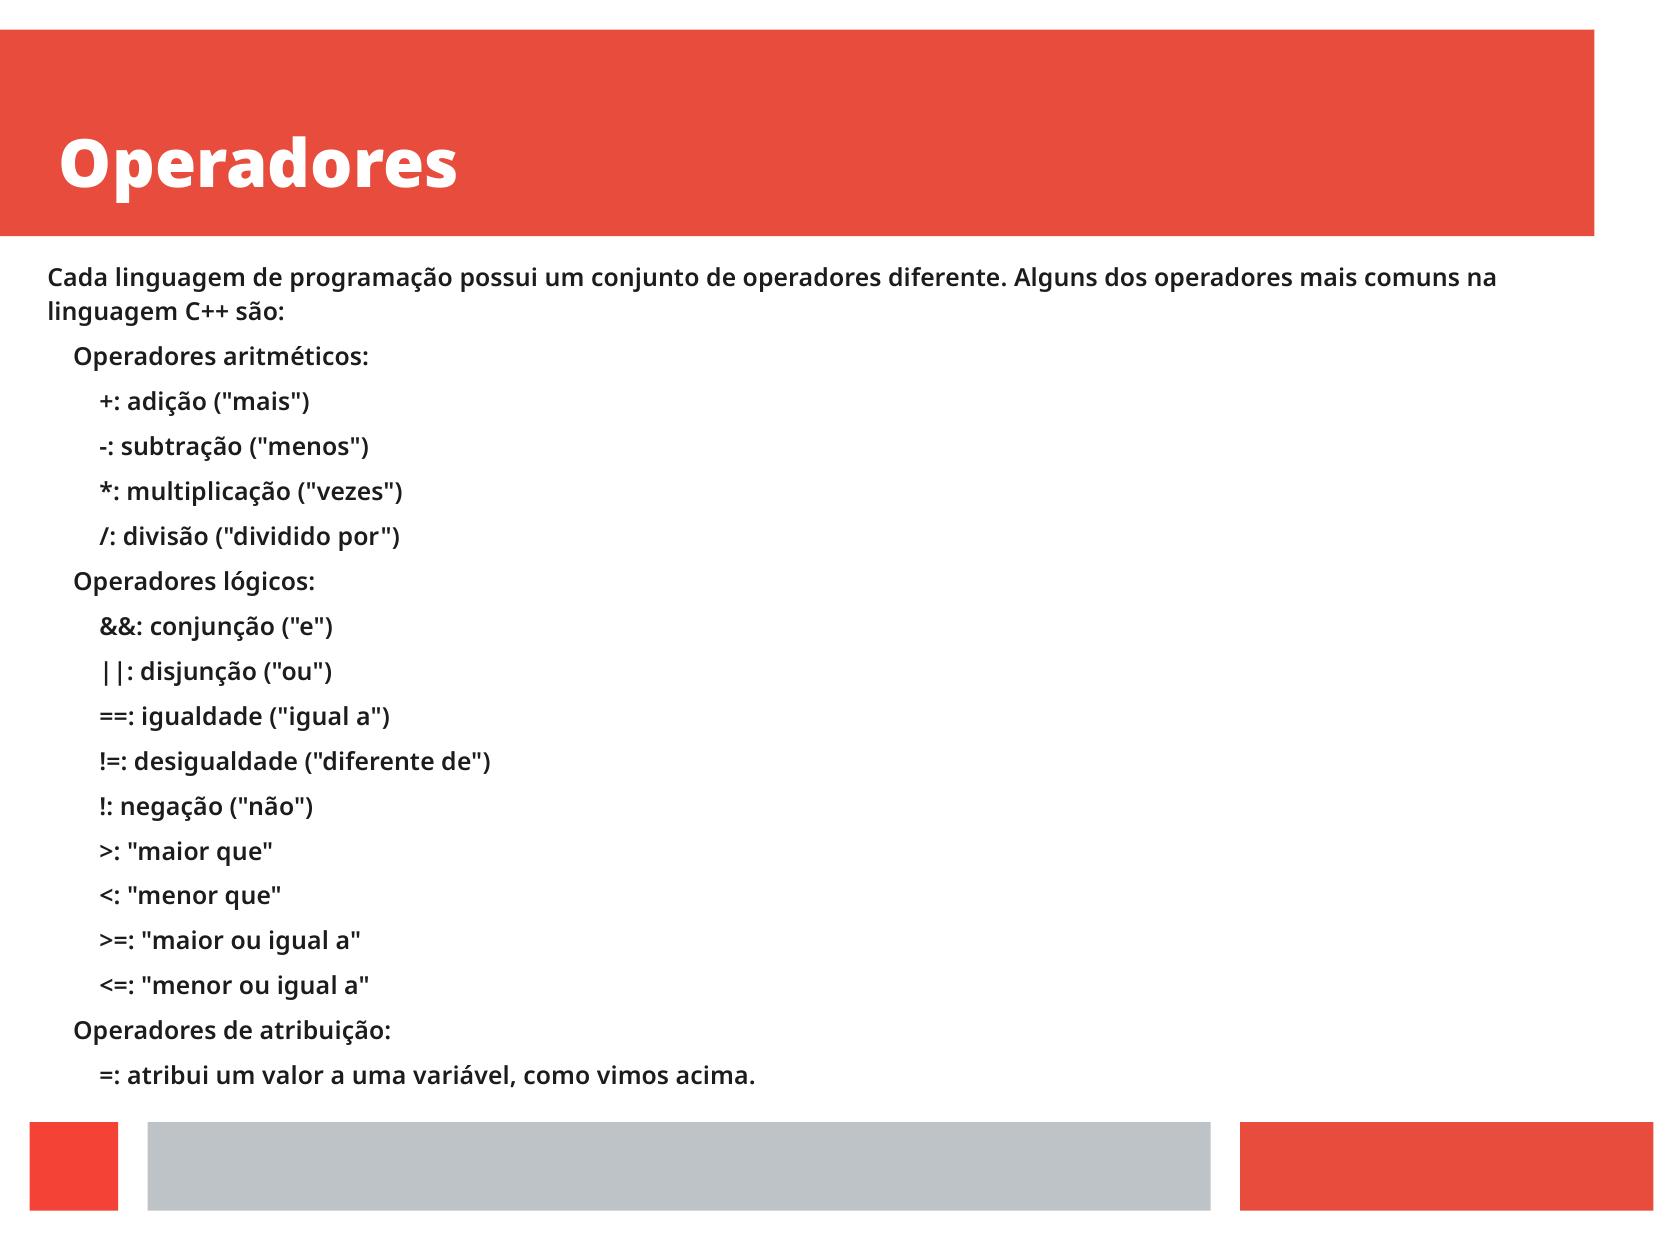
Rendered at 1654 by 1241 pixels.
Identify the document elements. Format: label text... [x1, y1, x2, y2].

list Cada linguagem de programação possui um conjunto de operadores diferente. Alguns dos operadores mais comuns na linguagem C++ são: Operadores aritméticos: +: adição ("mais") -: subtração ("menos") *: multiplicação ("vezes") /: divisão ("dividido por") Operadores lógicos: &&: conjunção ("e") ||: disjunção ("ou") ==: igualdade ("igual a") !=: desigualdade ("diferente de") !: negação ("não") >: "maior que" <: "menor que" >=: "maior ou igual a" <=: "menor ou igual a" Operadores de atribuição: =: atribui um valor a uma variável, como vimos acima. [47, 259, 1619, 1099]
title Operadores [59, 59, 1595, 207]
